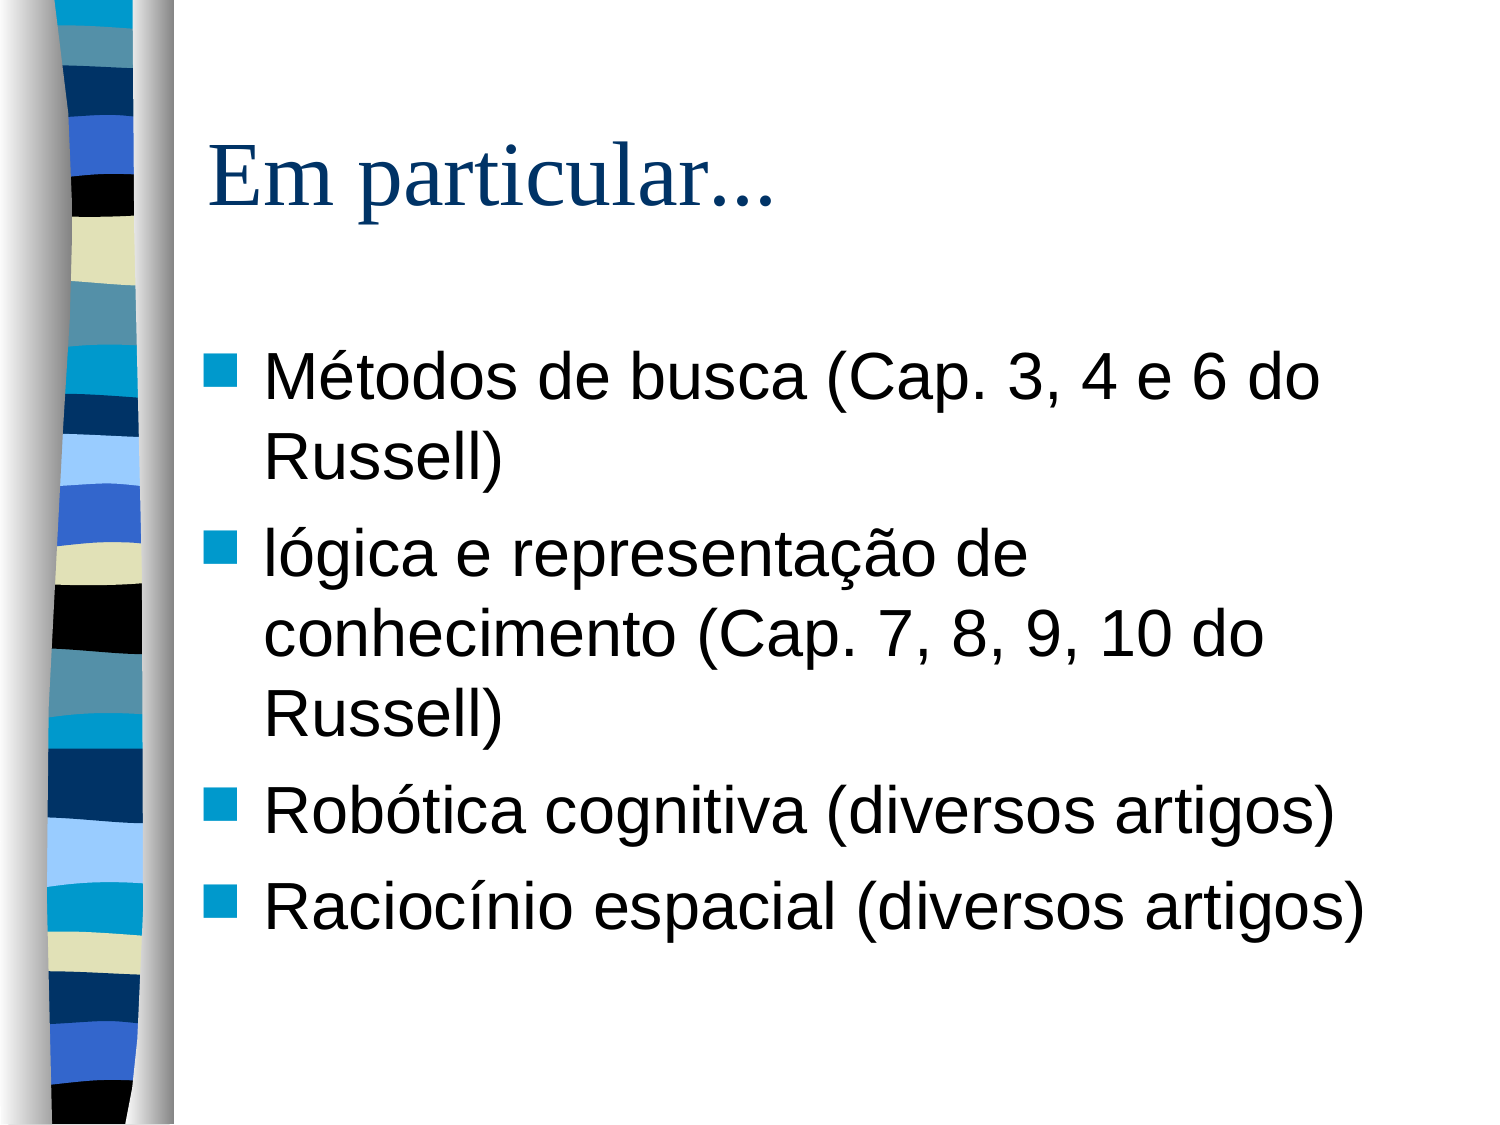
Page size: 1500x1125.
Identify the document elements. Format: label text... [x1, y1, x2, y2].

title Em particular... [192, 74, 1468, 263]
list Métodos de busca (Cap. 3, 4 e 6 do Russell) lógica e representação de conhecimento (Cap. 7, 8, 9, 10 do Russell) Robótica cognitiva (diversos artigos) Raciocínio espacial (diversos artigos) [192, 324, 1468, 1000]
